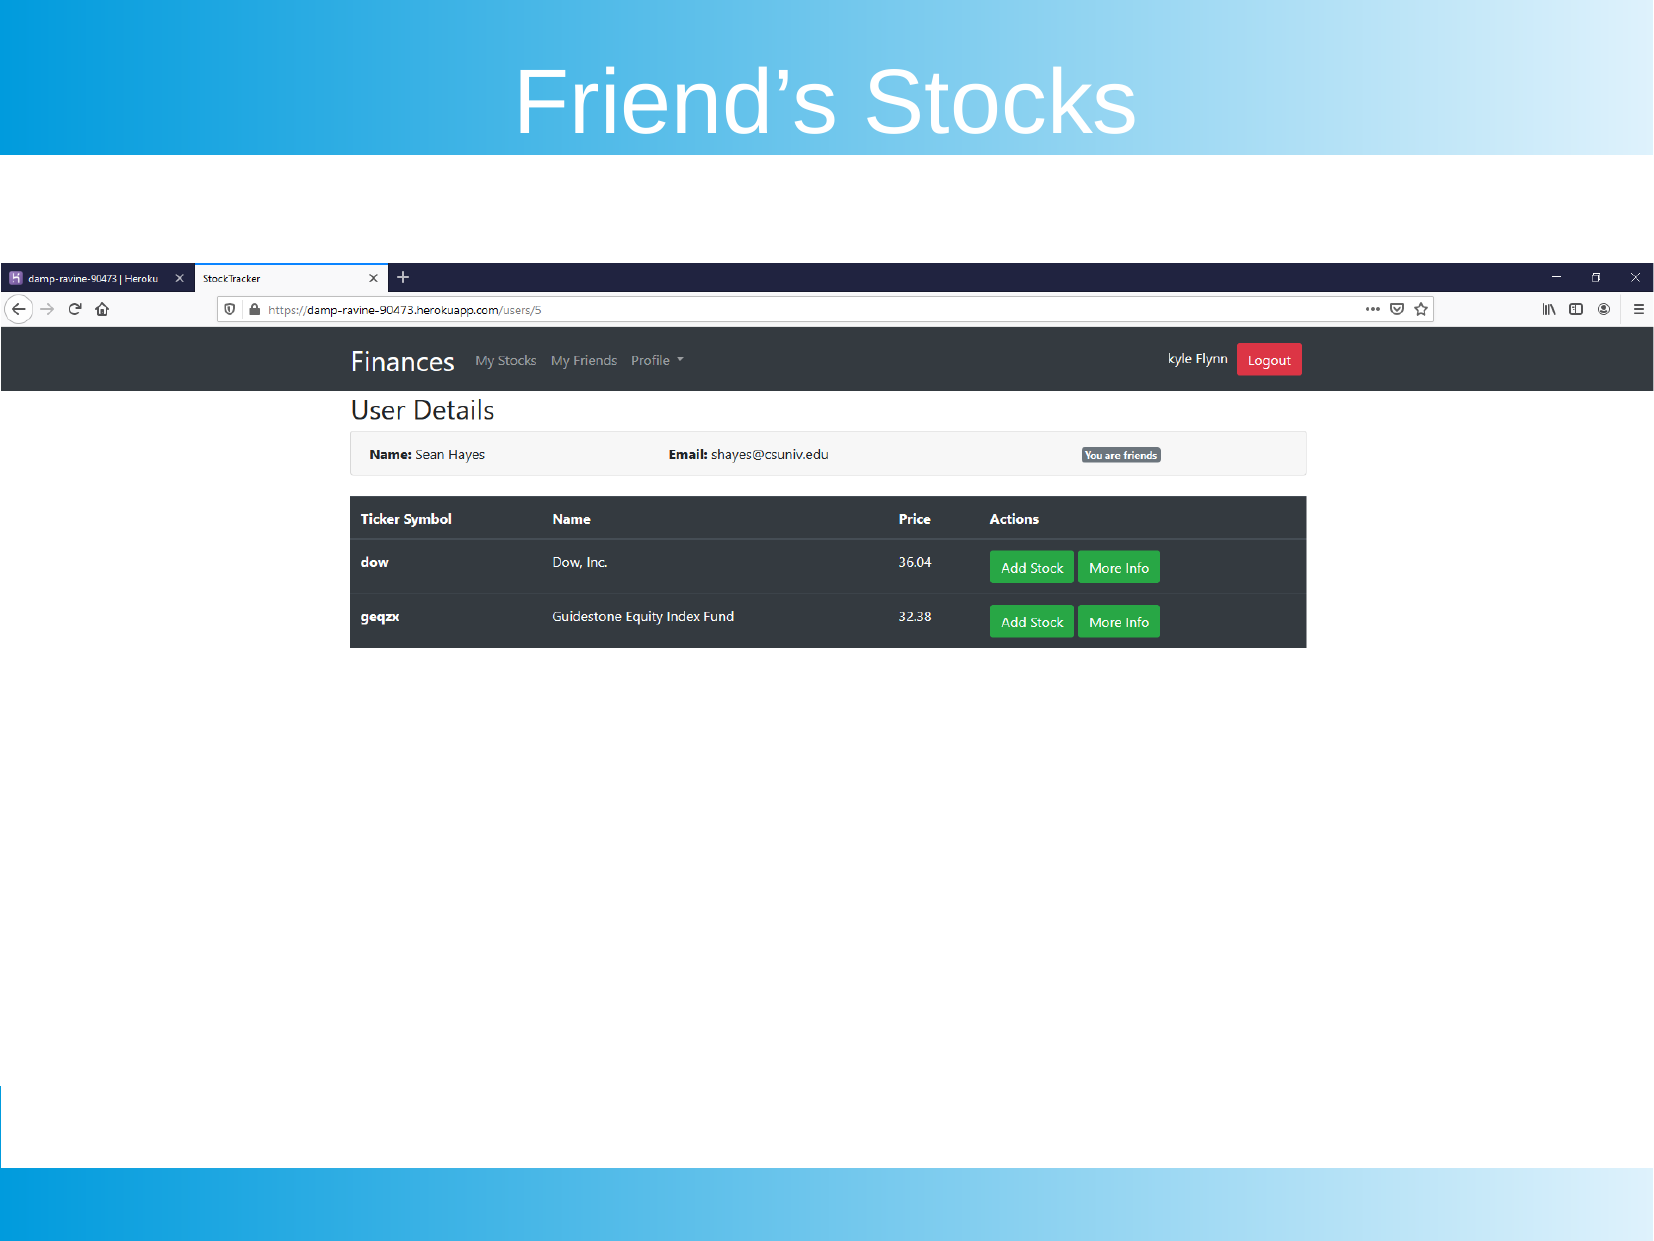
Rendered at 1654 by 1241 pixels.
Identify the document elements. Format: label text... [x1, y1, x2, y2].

picture [1, 263, 1654, 1241]
title Friend’s Stocks [82, 49, 1571, 155]
